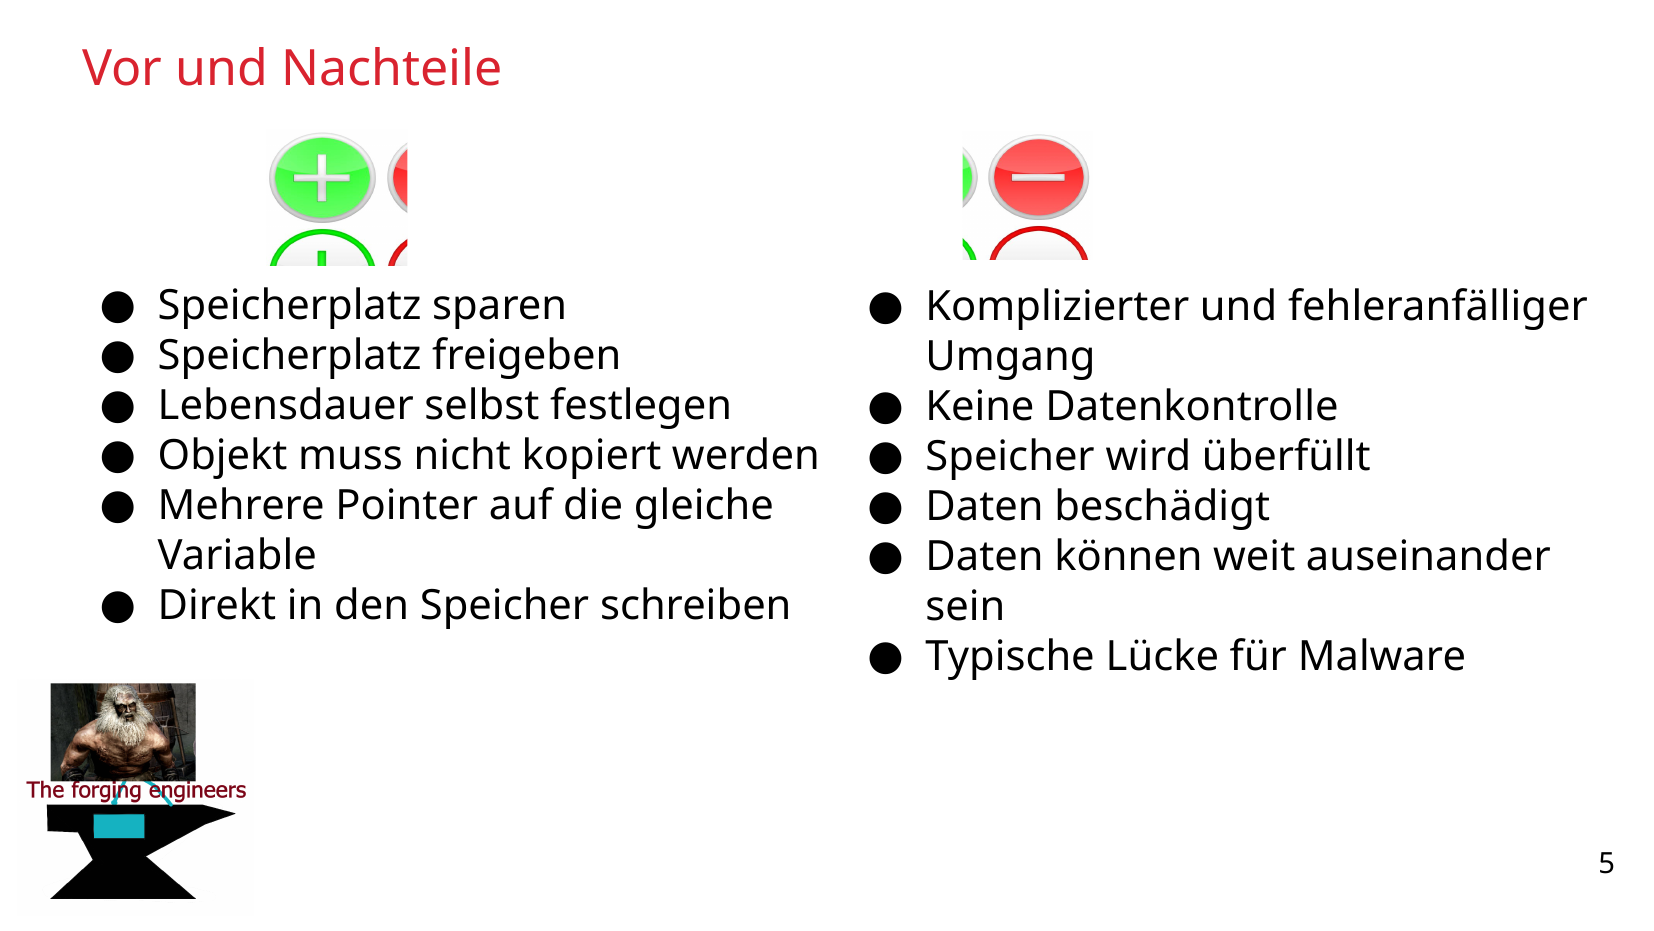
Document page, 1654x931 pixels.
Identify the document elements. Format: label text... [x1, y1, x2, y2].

picture [17, 679, 254, 916]
text_box Komplizierter und fehleranfälliger Umgang Keine Datenkontrolle Speicher wird überfüllt Daten beschädigt Daten können weit auseinander sein Typische Lücke für Malware [850, 278, 1619, 627]
picture [266, 129, 408, 266]
picture [962, 131, 1093, 260]
title Vor und Nachteile [82, 37, 1571, 95]
text_box Speicherplatz sparen Speicherplatz freigeben Lebensdauer selbst festlegen Objekt muss nicht kopiert werden Mehrere Pointer auf die gleiche Variable Direkt in den Speicher schreiben [82, 277, 851, 626]
